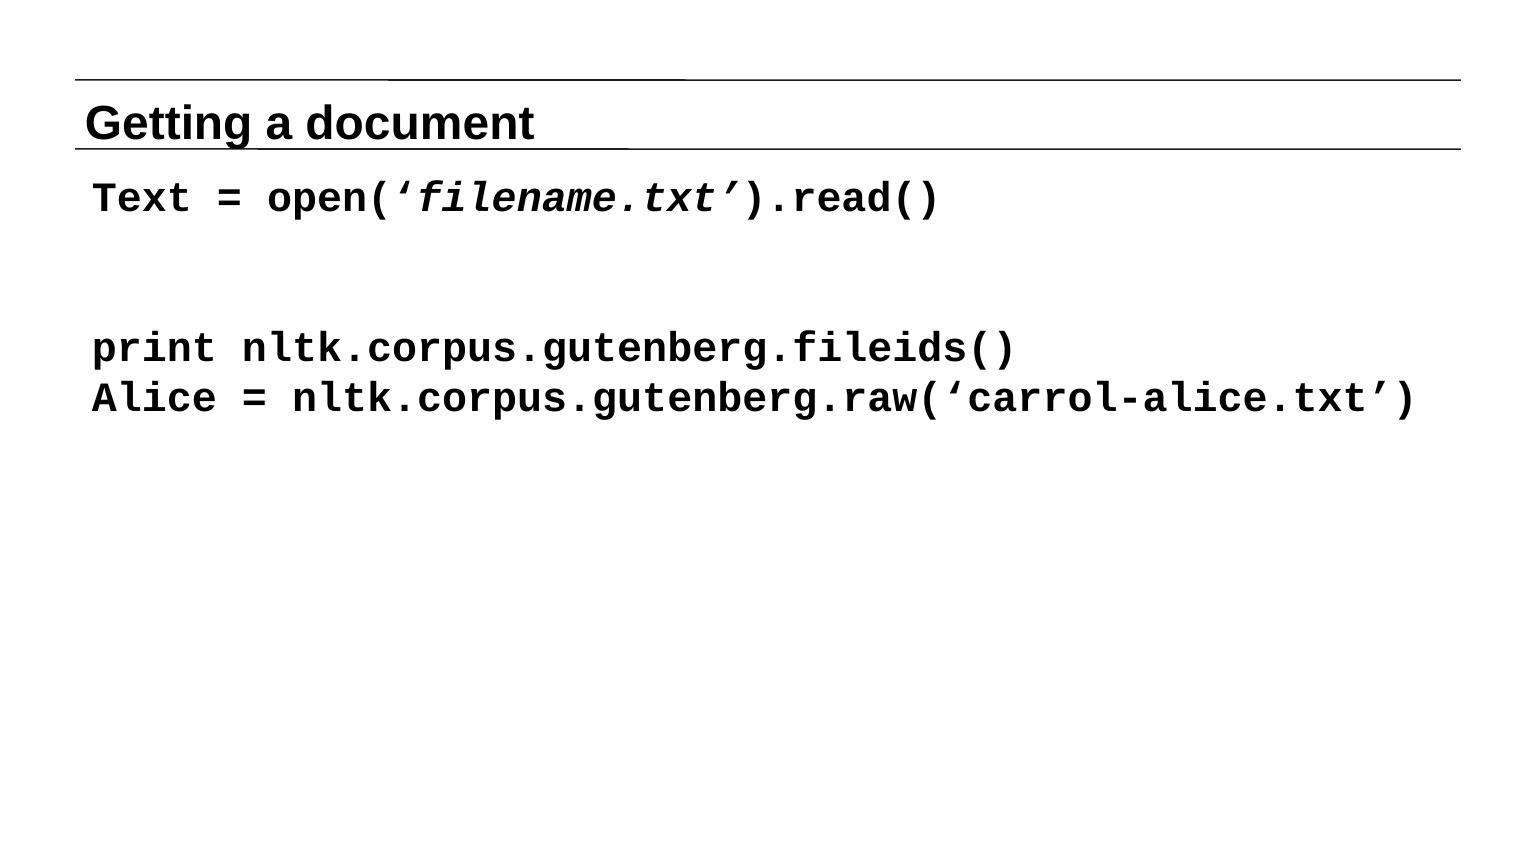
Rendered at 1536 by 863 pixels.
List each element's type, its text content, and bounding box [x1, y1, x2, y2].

list Text = open(‘filename.txt’).read() print nltk.corpus.gutenberg.fileids() Alice = nltk.corpus.gutenberg.raw(‘carrol-alice.txt’) [76, 161, 1460, 823]
title Getting a document [76, 82, 1369, 161]
